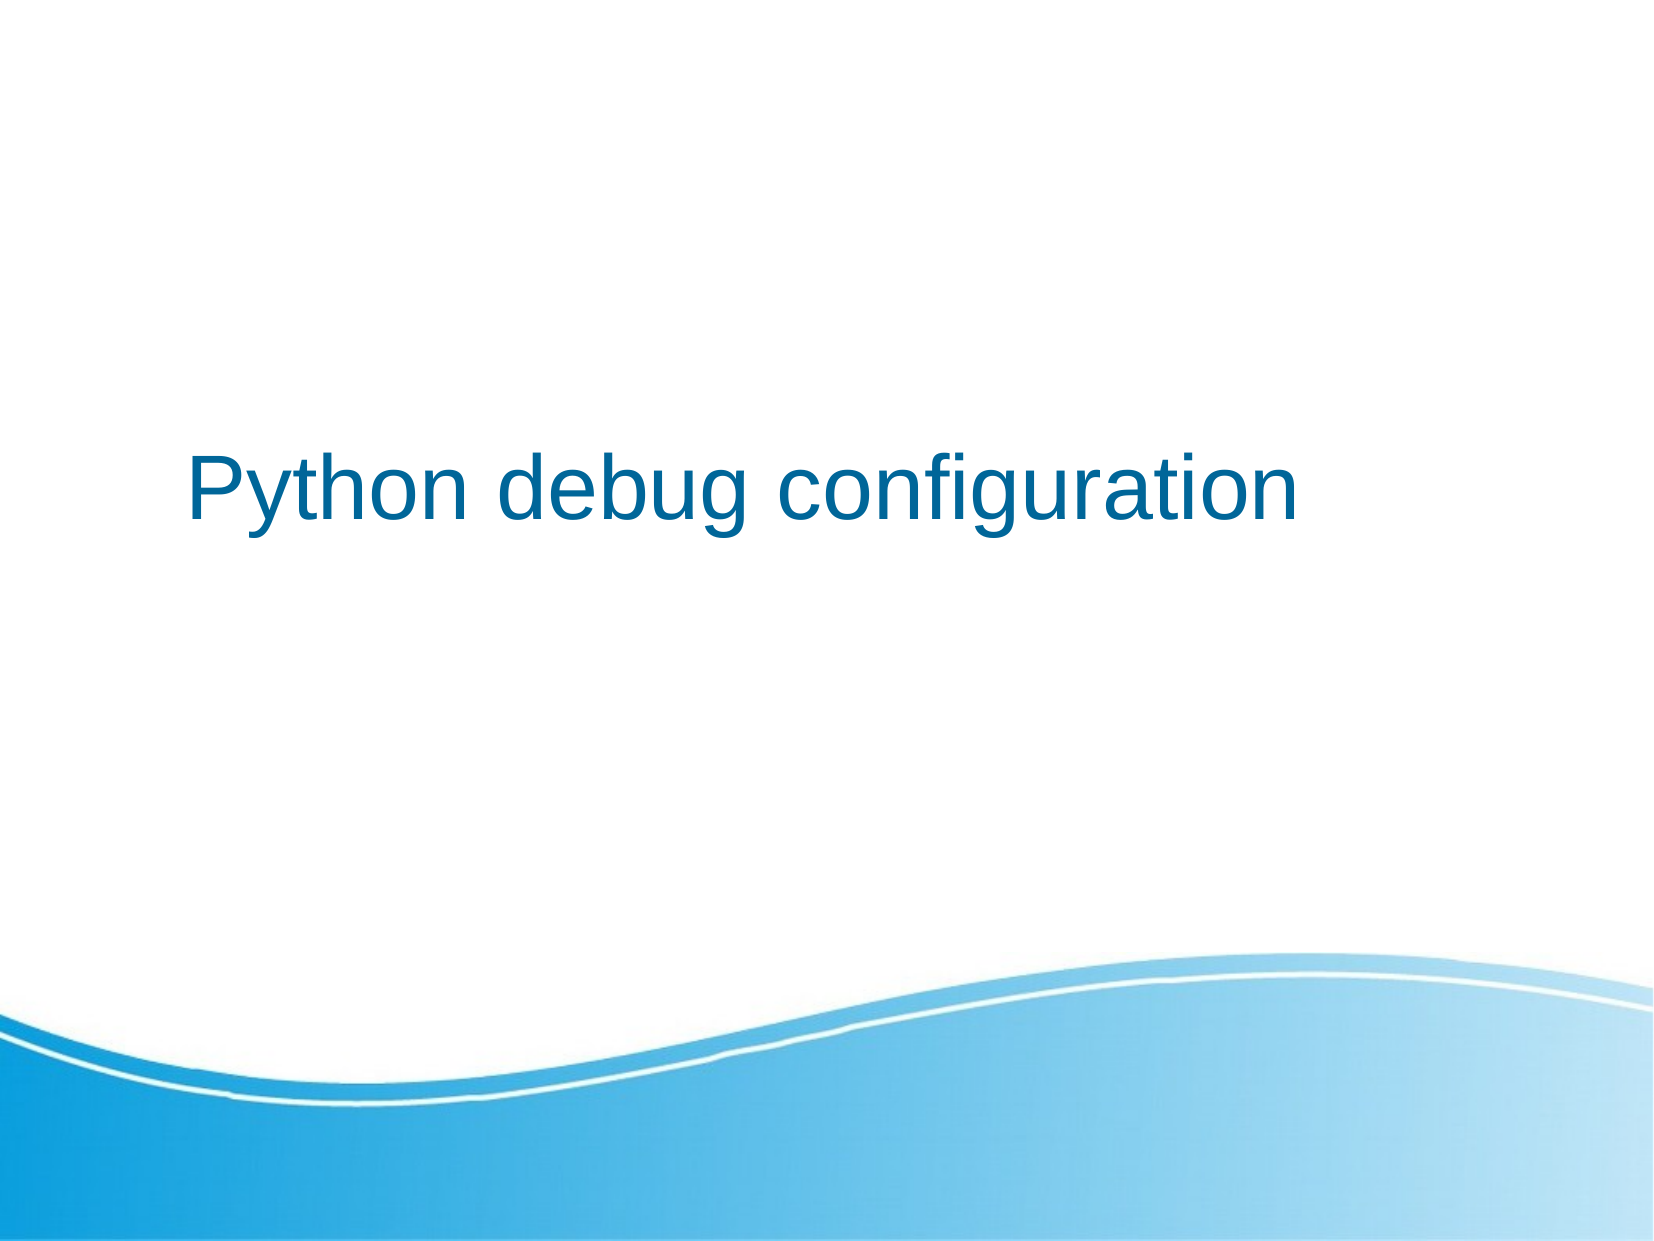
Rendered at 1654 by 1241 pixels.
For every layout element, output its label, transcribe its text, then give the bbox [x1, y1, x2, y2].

title Python debug configuration [0, 384, 1489, 592]
picture [0, 952, 1654, 1241]
